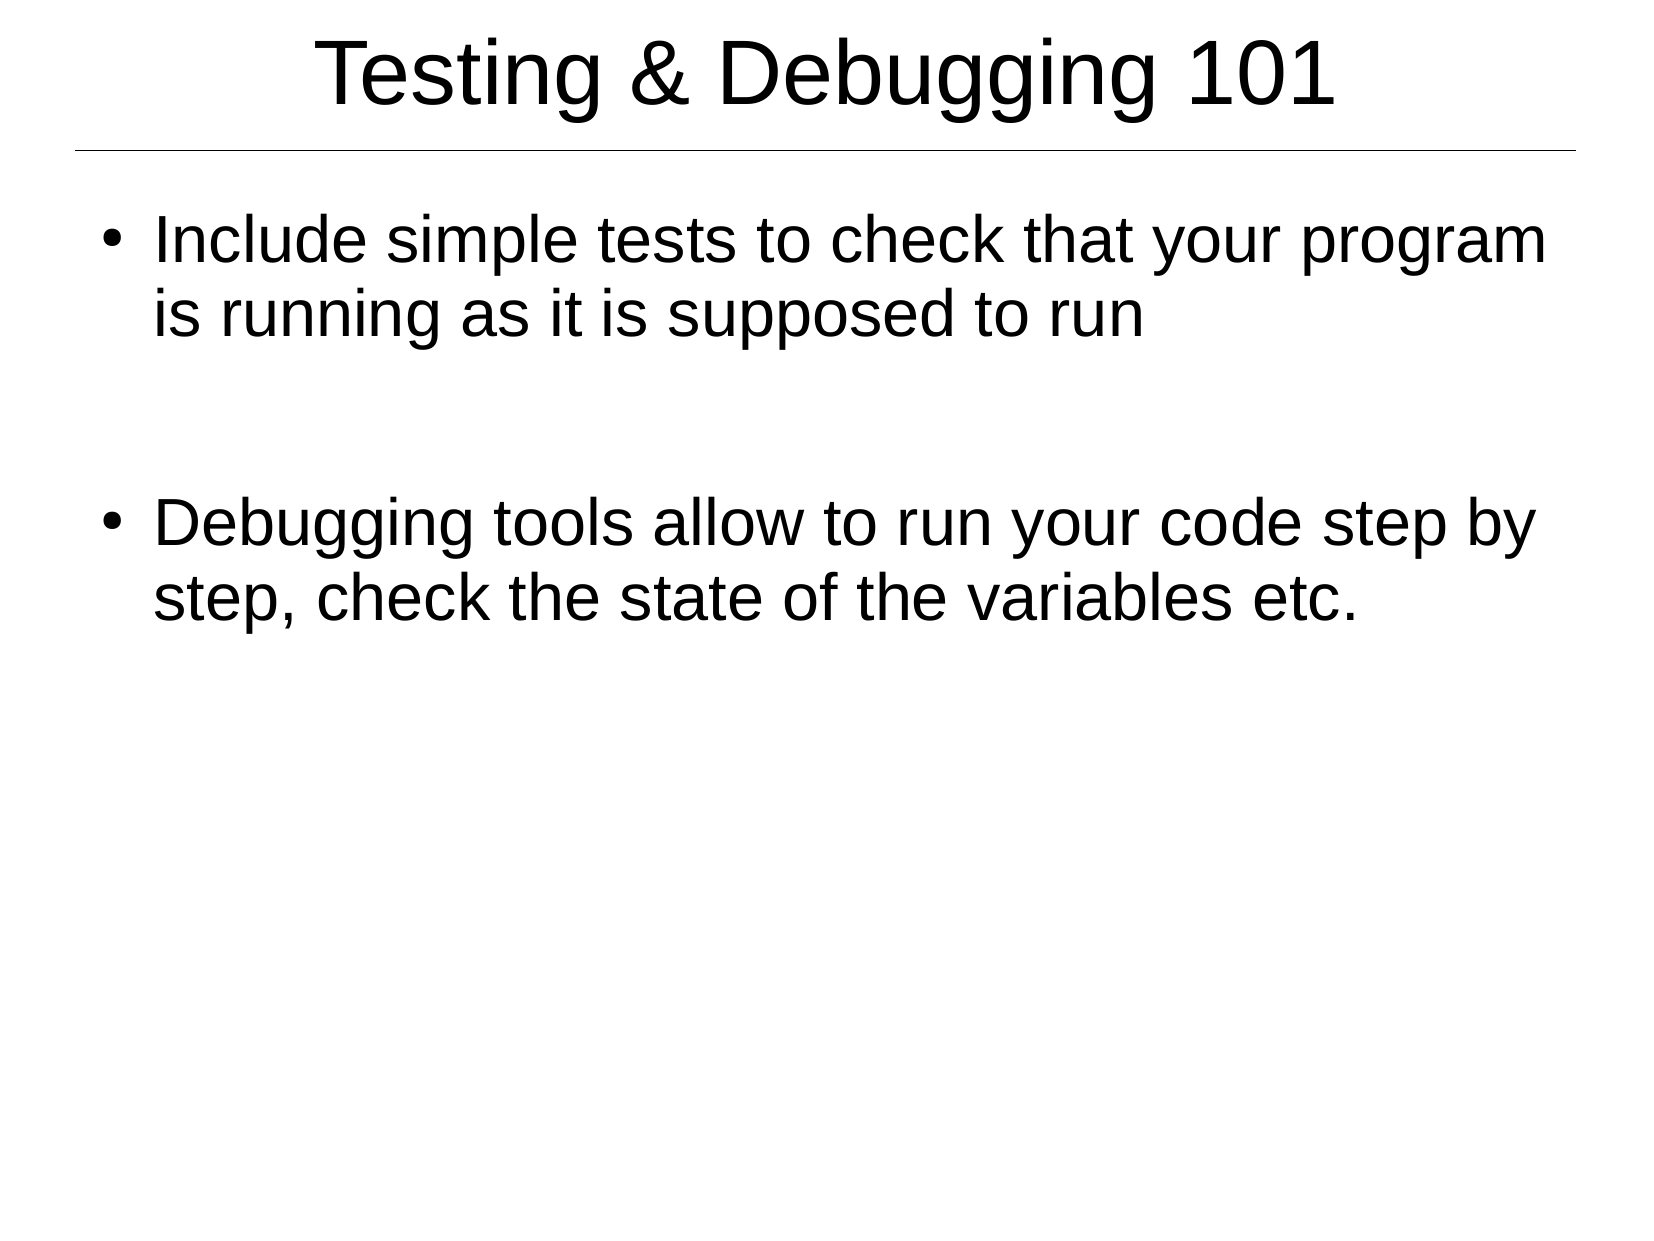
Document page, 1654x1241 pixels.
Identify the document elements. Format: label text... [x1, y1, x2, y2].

title Testing & Debugging 101 [82, 0, 1571, 154]
list Include simple tests to check that your program is running as it is supposed to run Debugging tools allow to run your code step by step, check the state of the variables etc. [82, 201, 1571, 1021]
